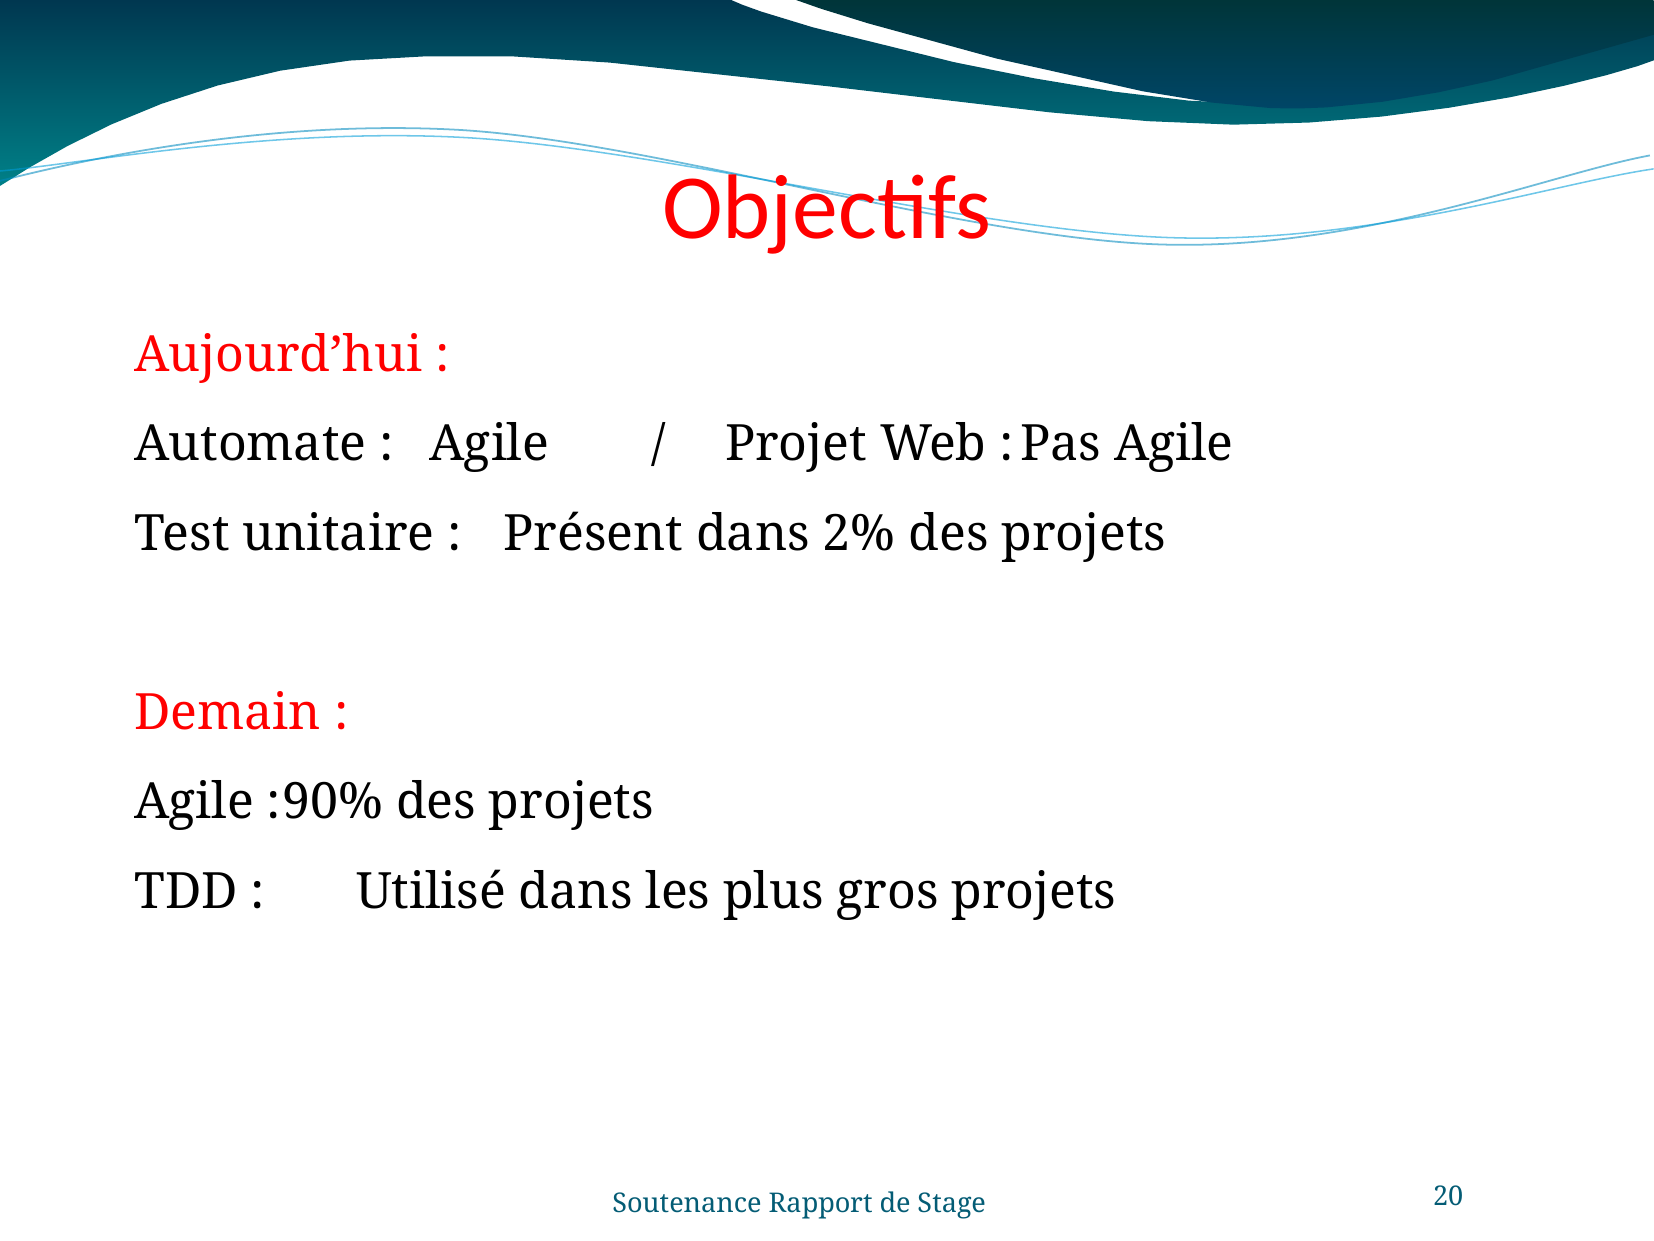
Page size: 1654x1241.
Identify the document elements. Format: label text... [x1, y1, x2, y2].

title Objectifs [82, 49, 1571, 257]
text_box <numéro> [1433, 1149, 1571, 1216]
text_box Soutenance Rapport de Stage [496, 1151, 1103, 1218]
list Aujourd’hui : Automate : Agile / Projet Web : Pas Agile Test unitaire : Présent dans 2% des projets Demain : Agile : 90% des projets TDD : Utilisé dans les plus gros projets [82, 312, 1622, 1105]
